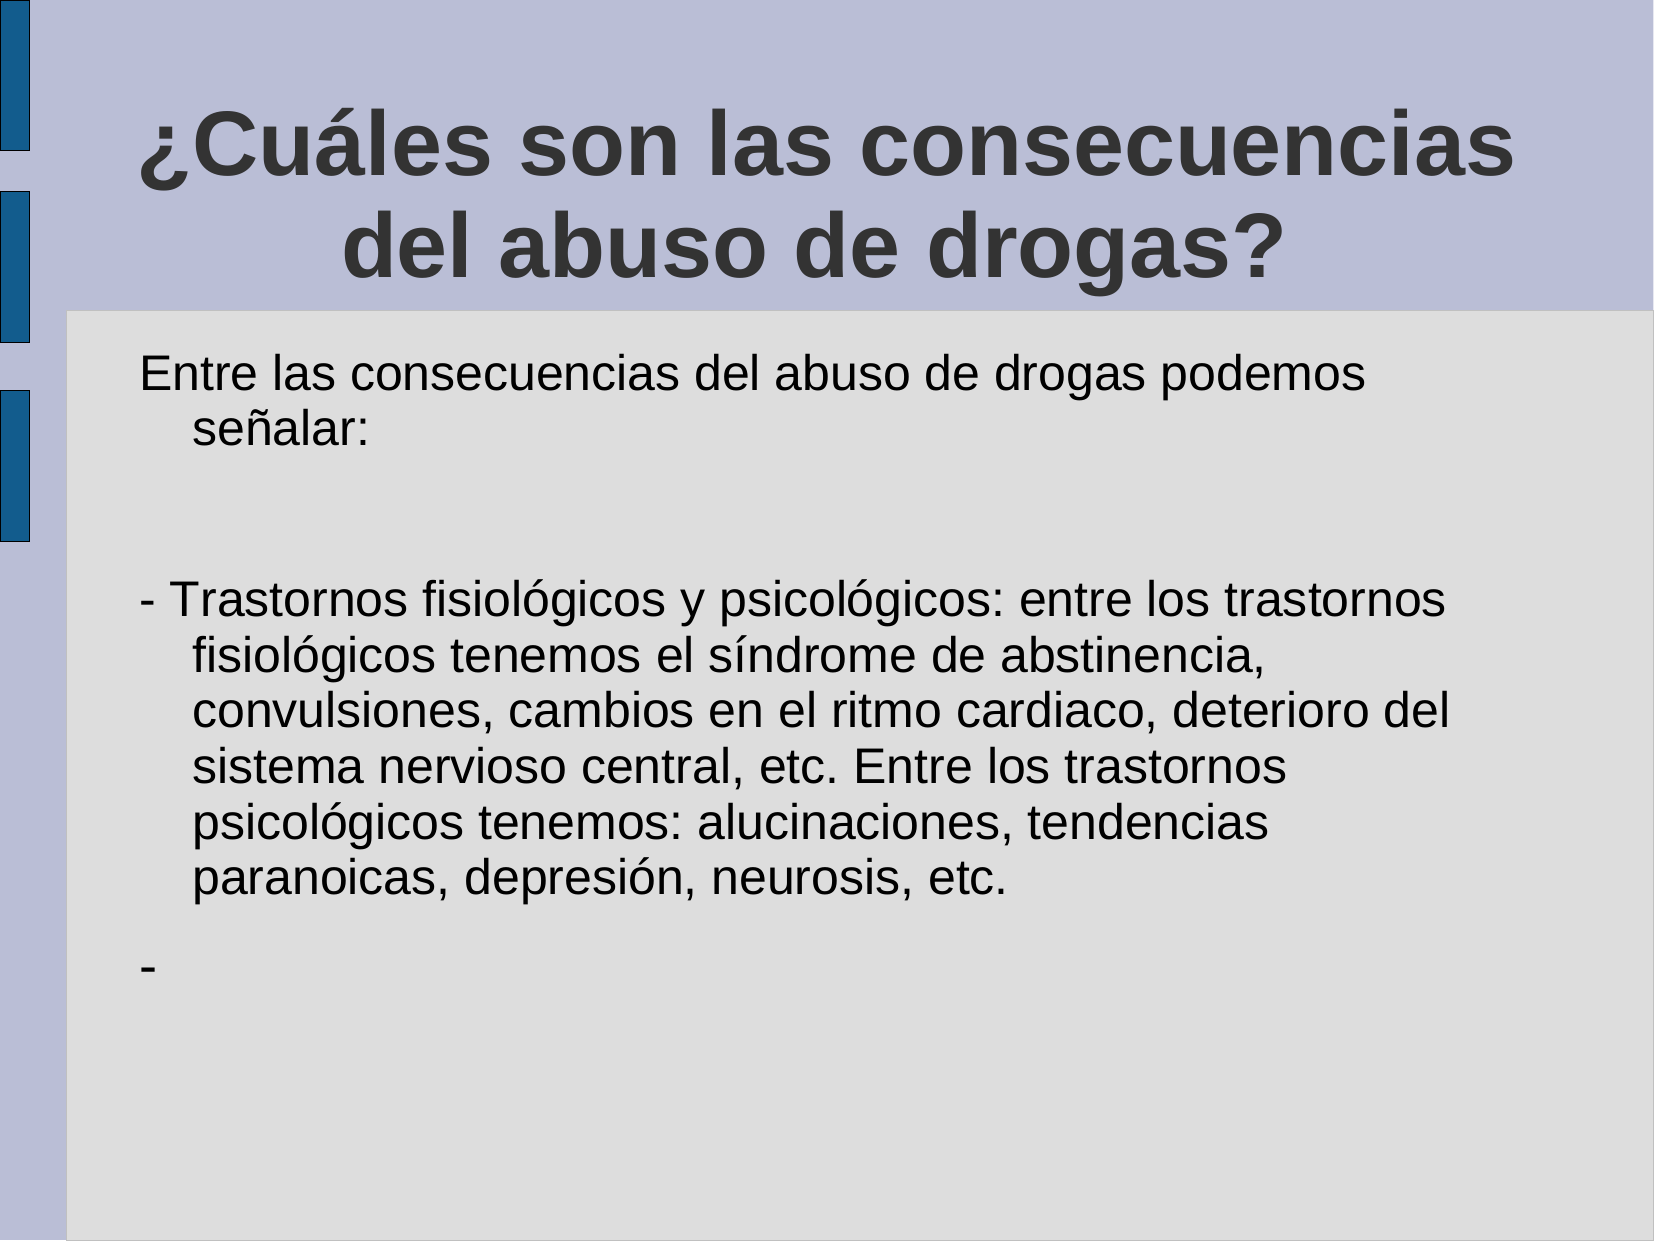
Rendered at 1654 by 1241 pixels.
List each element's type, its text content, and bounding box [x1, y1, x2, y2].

title ¿Cuáles son las consecuencias del abuso de drogas? [121, 91, 1534, 299]
list Entre las consecuencias del abuso de drogas podemos señalar: - Trastornos fisiológicos y psicológicos: entre los trastornos fisiológicos tenemos el síndrome de abstinencia, convulsiones, cambios en el ritmo cardiaco, deterioro del sistema nervioso central, etc. Entre los trastornos psicológicos tenemos: alucinaciones, tendencias paranoicas, depresión, neurosis, etc. - [121, 344, 1534, 1127]
